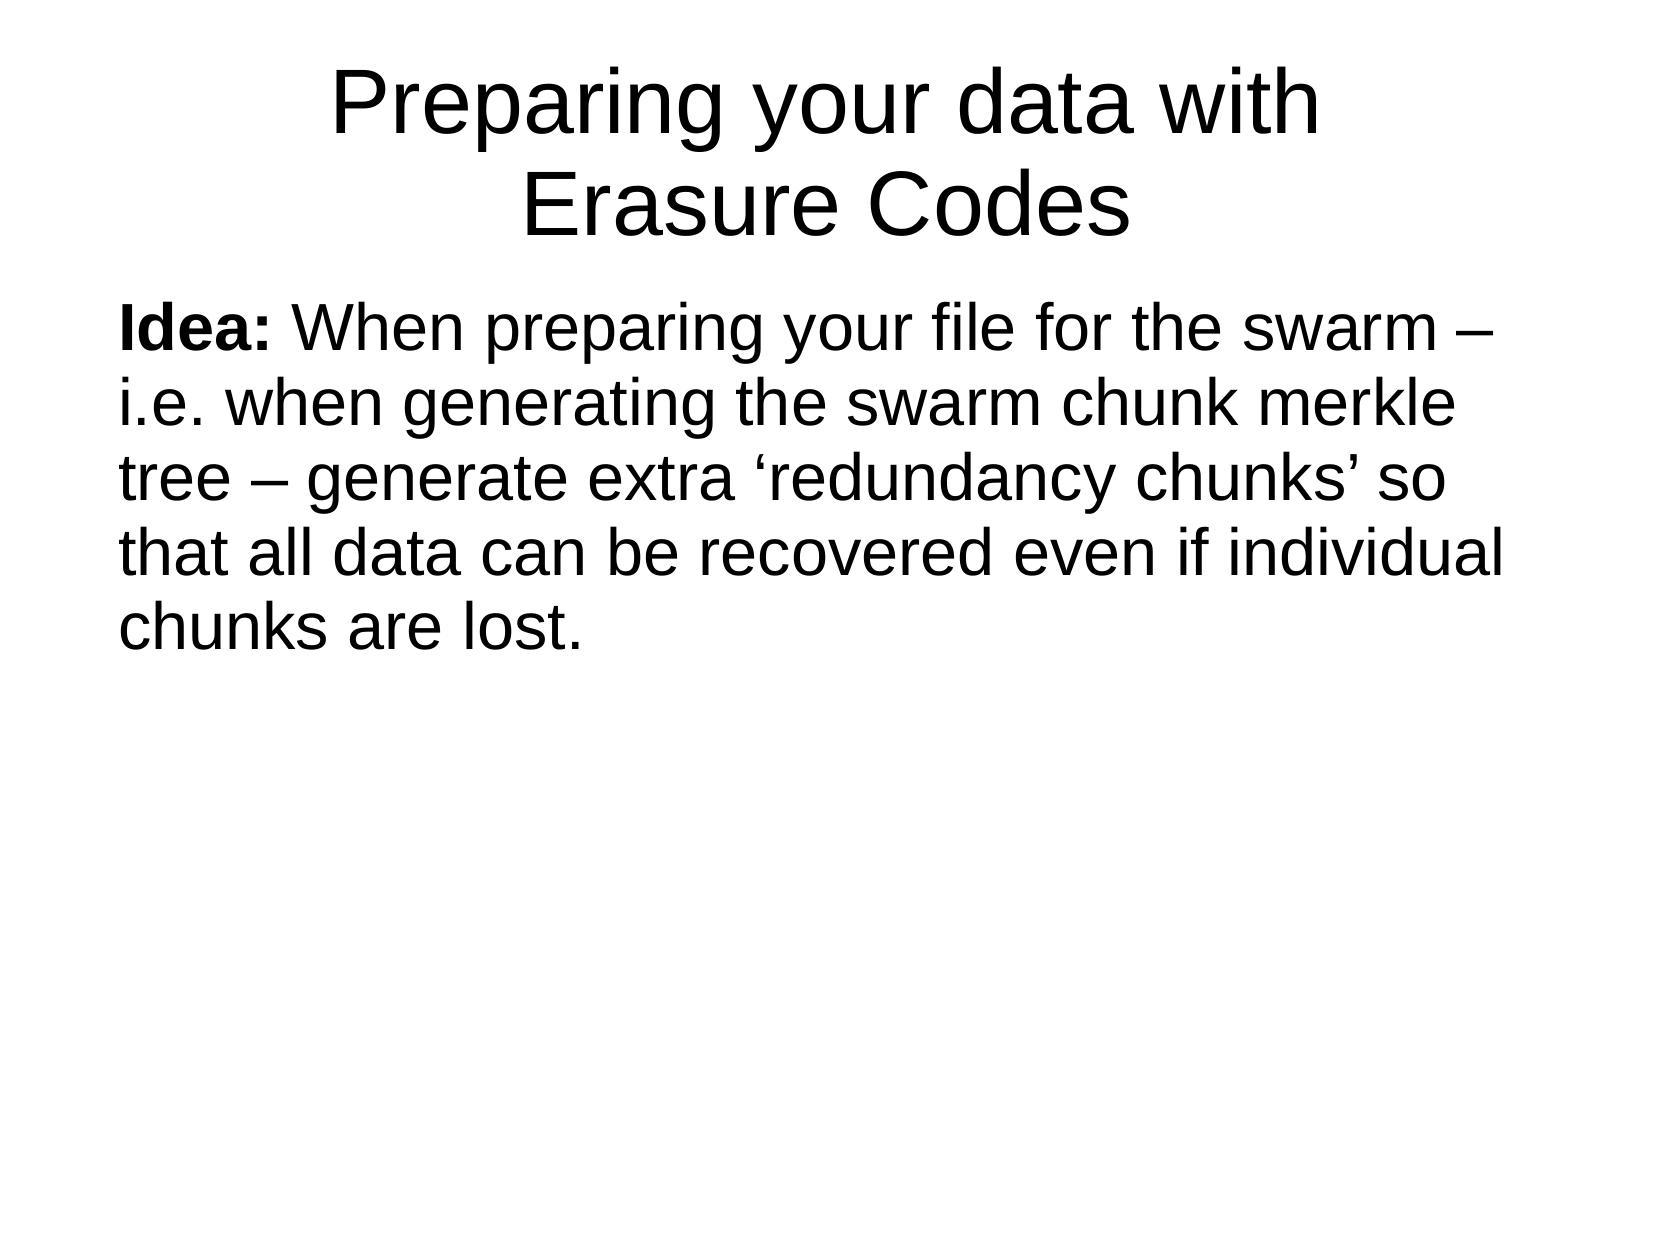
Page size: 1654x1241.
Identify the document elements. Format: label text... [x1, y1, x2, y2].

subtitle Idea: When preparing your file for the swarm – i.e. when generating the swarm chunk merkle tree – generate extra ‘redundancy chunks’ so that all data can be recovered even if individual chunks are lost. [82, 290, 1571, 1010]
title Preparing your data with Erasure Codes [82, 49, 1571, 257]
